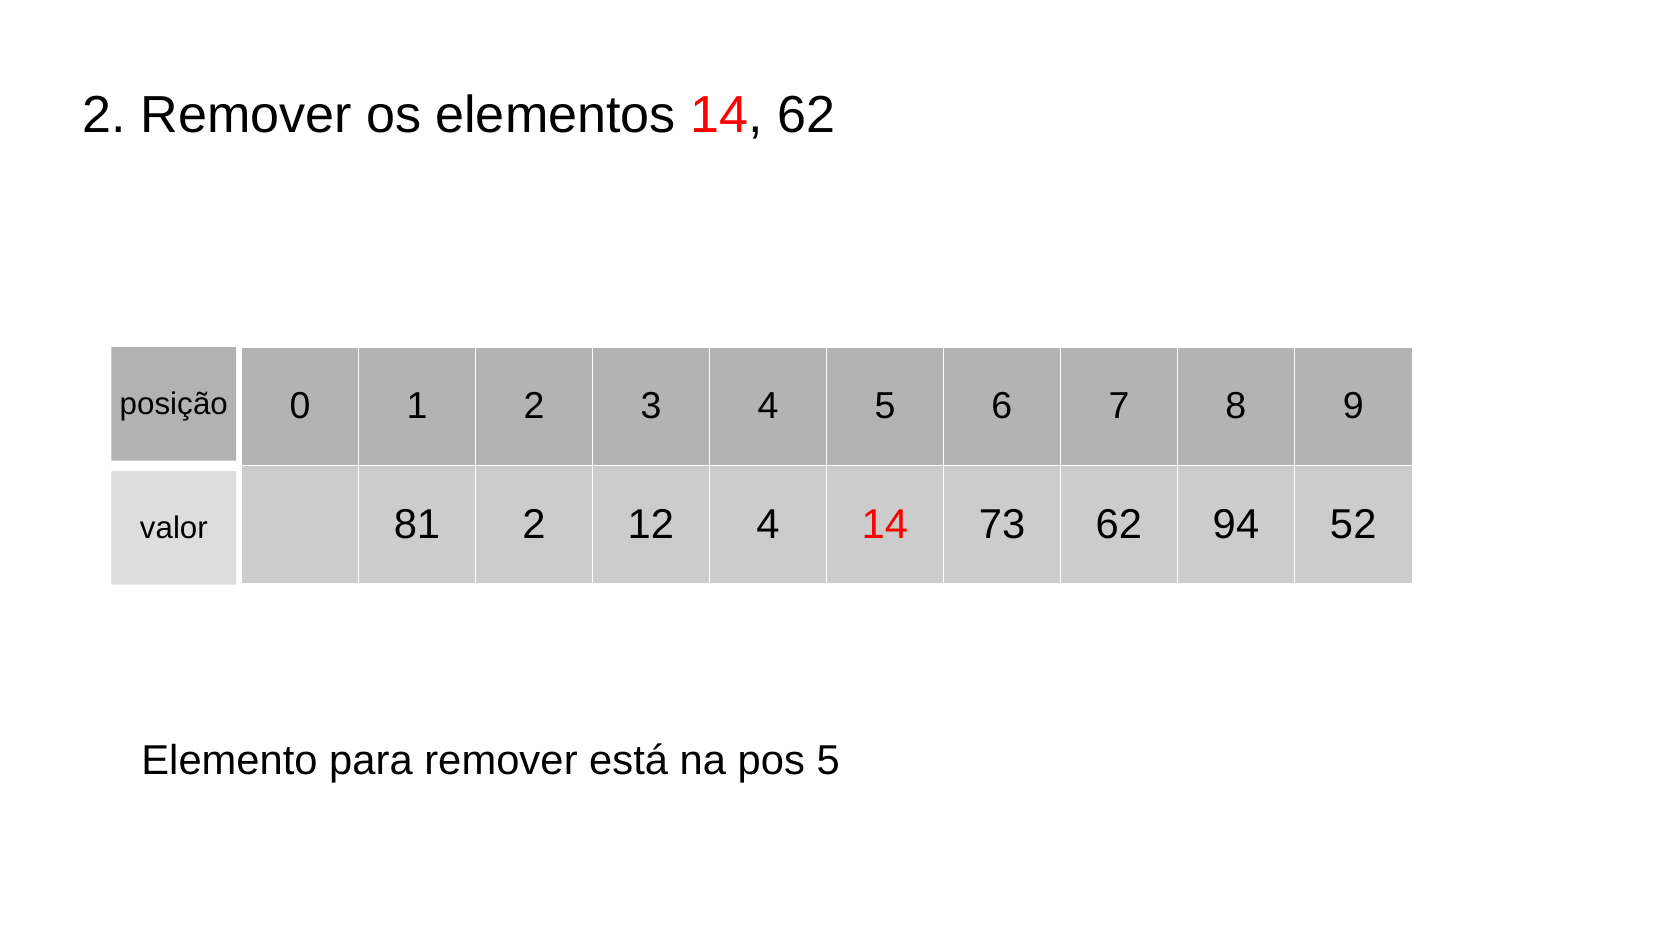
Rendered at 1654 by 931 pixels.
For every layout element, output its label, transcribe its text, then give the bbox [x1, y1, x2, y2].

table_cell 4 [710, 466, 826, 583]
table_cell 73 [944, 466, 1060, 583]
table_header 4 [710, 348, 826, 465]
title 2. Remover os elementos 14, 62 [82, 37, 1571, 193]
table_header 6 [944, 348, 1060, 465]
text_box posição [111, 347, 237, 461]
table_header 3 [593, 348, 709, 465]
table_header 8 [1178, 348, 1294, 465]
table_header 1 [359, 348, 475, 465]
table_header 0 [242, 348, 358, 465]
table_header 7 [1061, 348, 1177, 465]
table_cell 2 [476, 466, 592, 583]
table_header 9 [1295, 348, 1412, 465]
table_cell 81 [359, 466, 475, 583]
table_cell 52 [1295, 466, 1412, 583]
table_header 2 [476, 348, 592, 465]
text_box Elemento para remover está na pos 5 [126, 729, 886, 791]
table_cell 14 [827, 466, 943, 583]
table_header 5 [827, 348, 943, 465]
table_cell 12 [593, 466, 709, 583]
table_cell [242, 466, 358, 583]
table_cell 62 [1061, 466, 1177, 583]
table_cell 94 [1178, 466, 1294, 583]
text_box valor [111, 471, 237, 585]
